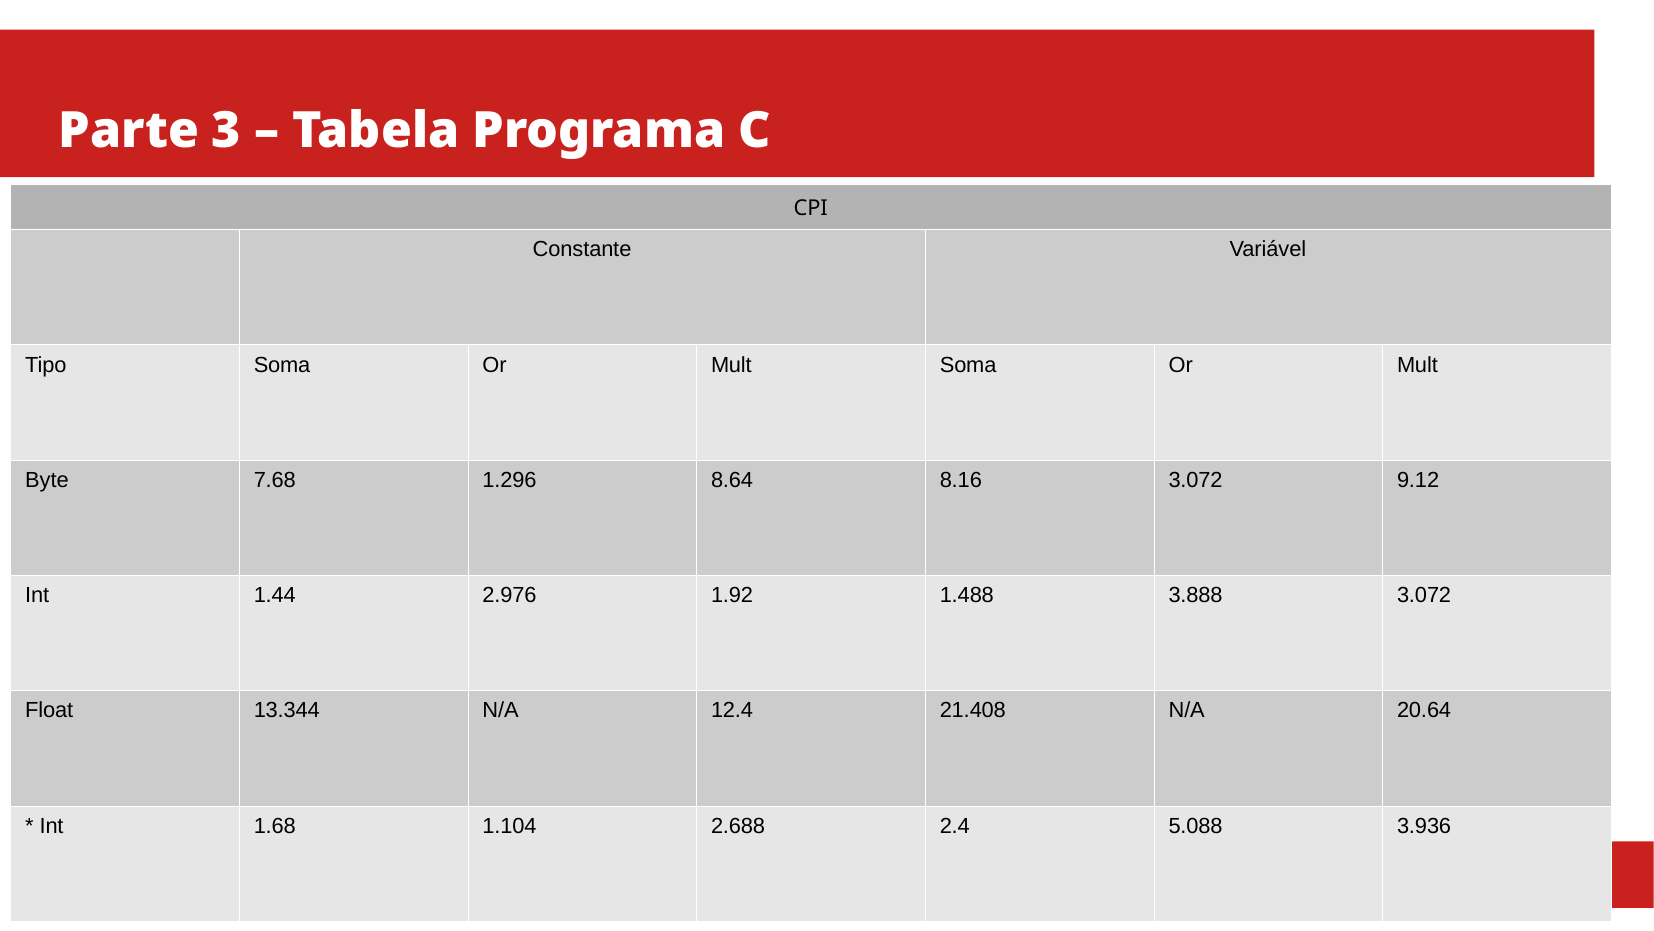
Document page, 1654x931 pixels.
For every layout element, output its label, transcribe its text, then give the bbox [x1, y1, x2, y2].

table_cell 3.072 [1383, 576, 1611, 690]
table_cell Mult [1383, 345, 1611, 460]
table_cell Soma [926, 345, 1154, 460]
table_cell Float [11, 691, 239, 806]
table_cell Variável [926, 230, 1611, 344]
table_cell Tipo [11, 345, 239, 460]
table_cell Soma [240, 345, 468, 460]
table_cell N/A [469, 691, 696, 806]
table_cell 5.088 [1155, 807, 1382, 921]
table_cell 1.92 [697, 576, 925, 690]
table_cell 8.64 [697, 461, 925, 575]
table_cell Int [11, 576, 239, 690]
table_cell 2.688 [697, 807, 925, 921]
table_cell 9.12 [1383, 461, 1611, 575]
table_cell Or [1155, 345, 1382, 460]
table_cell 1.488 [926, 576, 1154, 690]
table_cell Or [469, 345, 696, 460]
table_cell 7.68 [240, 461, 468, 575]
table_cell Constante [240, 230, 925, 344]
table_cell N/A [1155, 691, 1382, 806]
table_cell 3.936 [1383, 807, 1611, 921]
table_cell 1.44 [240, 576, 468, 690]
table_cell 1.104 [469, 807, 696, 921]
table_cell 13.344 [240, 691, 468, 806]
table_cell 2.976 [469, 576, 696, 690]
table_cell 2.4 [926, 807, 1154, 921]
table_cell 20.64 [1383, 691, 1611, 806]
table_cell [11, 230, 239, 344]
table_cell 3.072 [1155, 461, 1382, 575]
table_cell Mult [697, 345, 925, 460]
title Parte 3 – Tabela Programa C [59, 44, 1595, 163]
table_cell 8.16 [926, 461, 1154, 575]
table_cell 12.4 [697, 691, 925, 806]
table_cell * Int [11, 807, 239, 921]
table_cell Byte [11, 461, 239, 575]
table_header CPI [11, 185, 1611, 229]
table_cell 1.68 [240, 807, 468, 921]
table_cell 1.296 [469, 461, 696, 575]
table_cell 3.888 [1155, 576, 1382, 690]
table_cell 21.408 [926, 691, 1154, 806]
